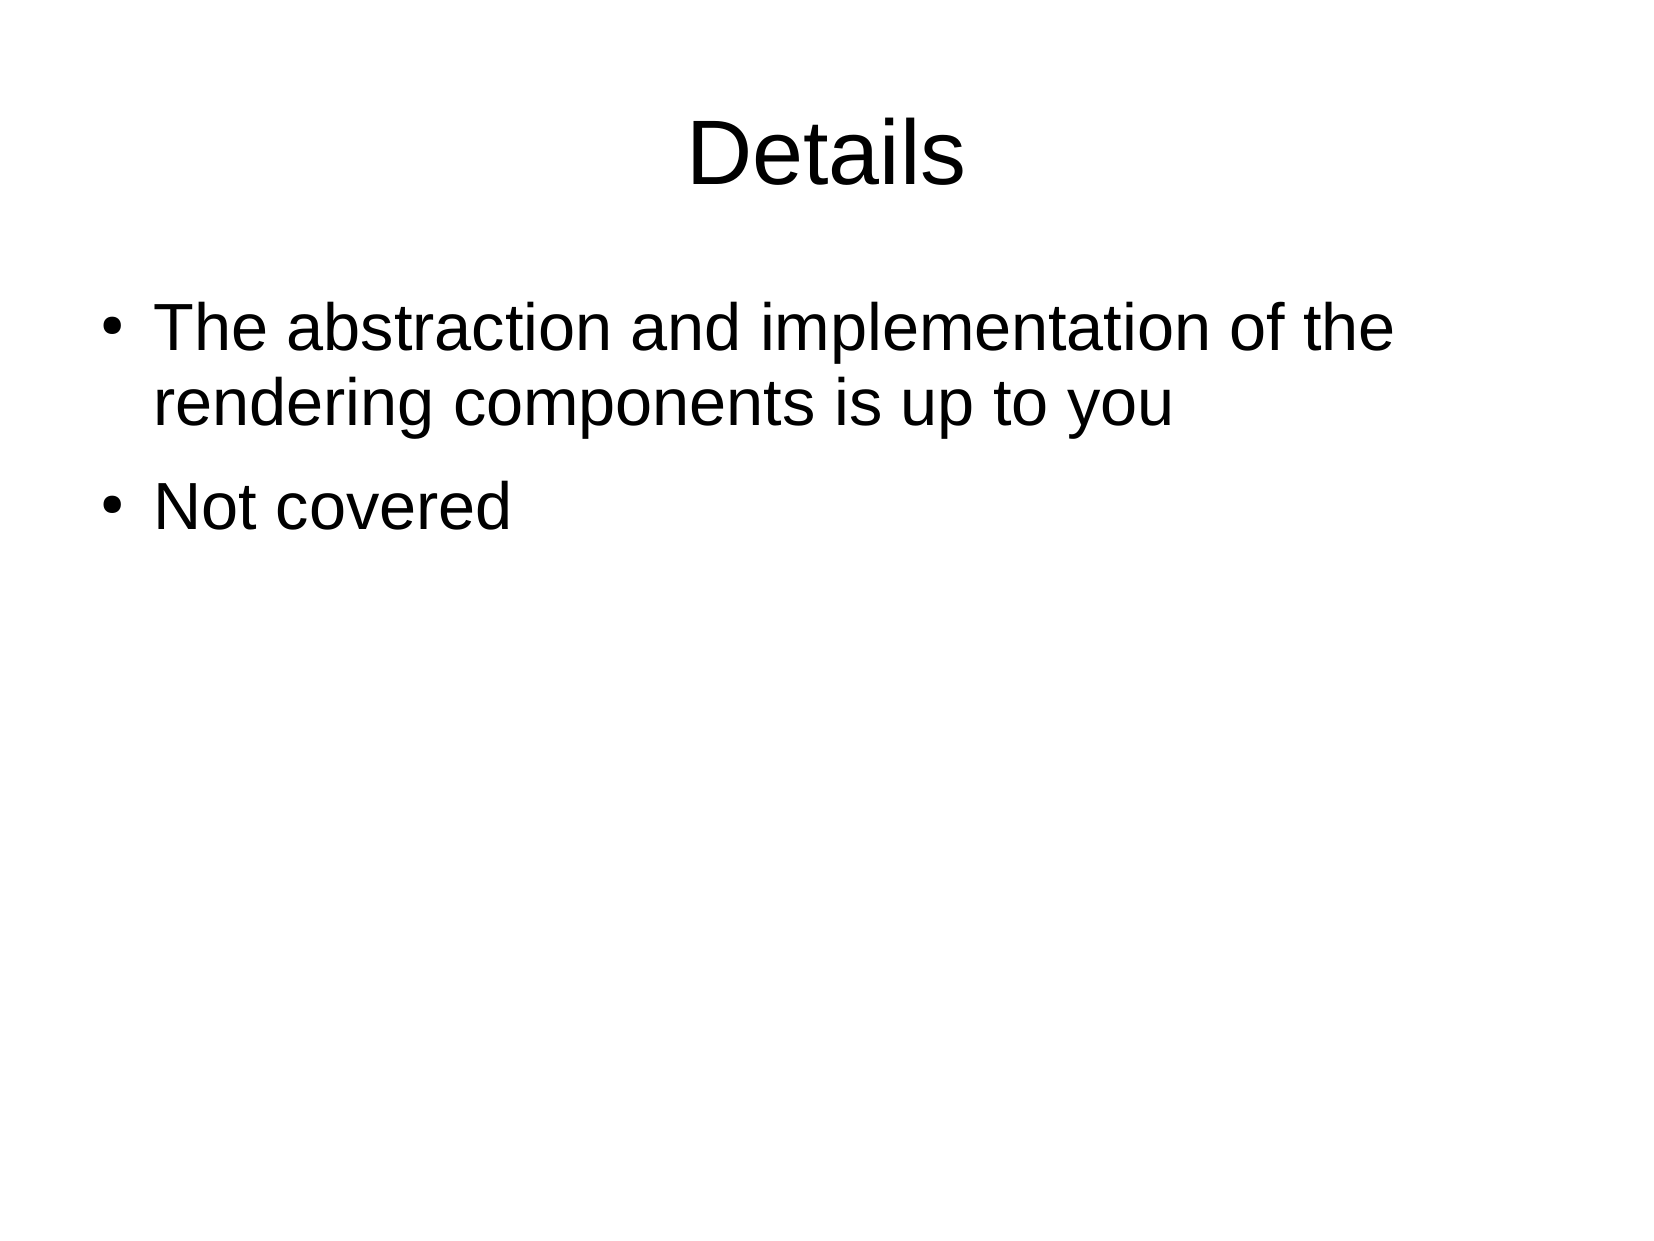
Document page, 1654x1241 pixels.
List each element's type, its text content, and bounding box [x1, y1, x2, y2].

title Details [82, 49, 1571, 257]
list The abstraction and implementation of the rendering components is up to you Not covered [82, 290, 1571, 1010]
